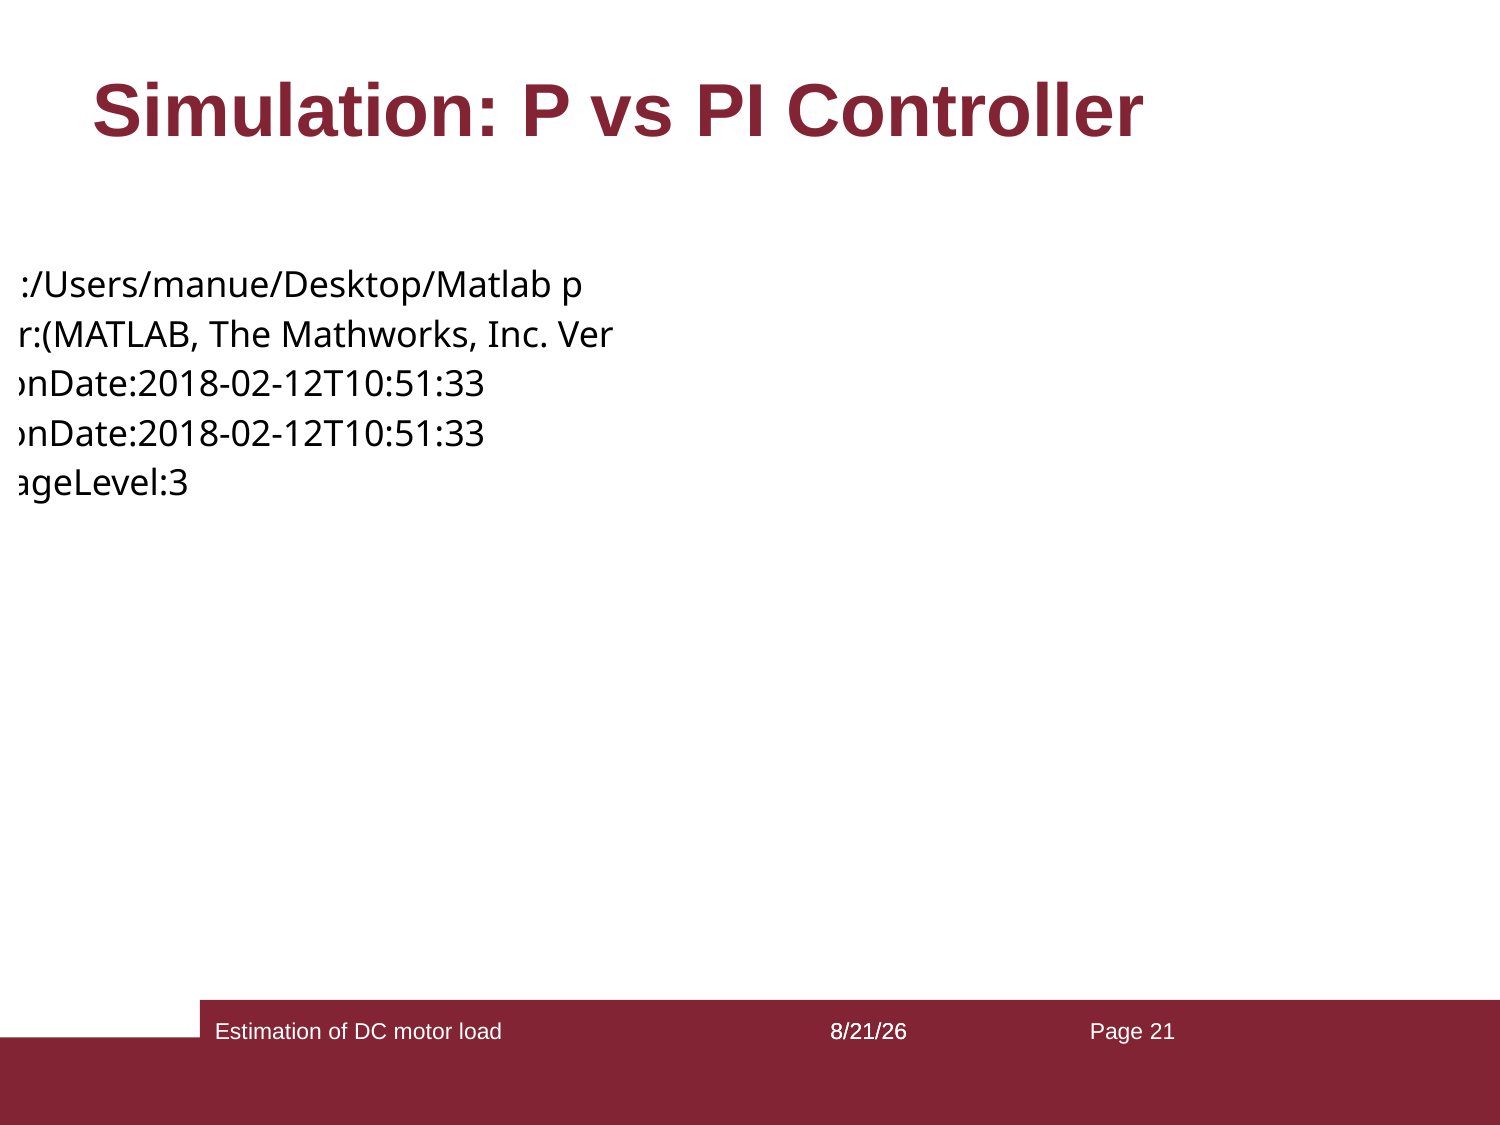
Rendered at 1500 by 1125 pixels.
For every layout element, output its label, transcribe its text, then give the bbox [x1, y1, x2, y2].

picture [19, 266, 1457, 838]
text_box Estimation of DC motor load [199, 1008, 675, 1084]
text_box Simulation: P vs PI Controller [77, 61, 1160, 161]
text_box Page 21 [1074, 1008, 1388, 1084]
text_box 2/27/18 [712, 1008, 1026, 1084]
